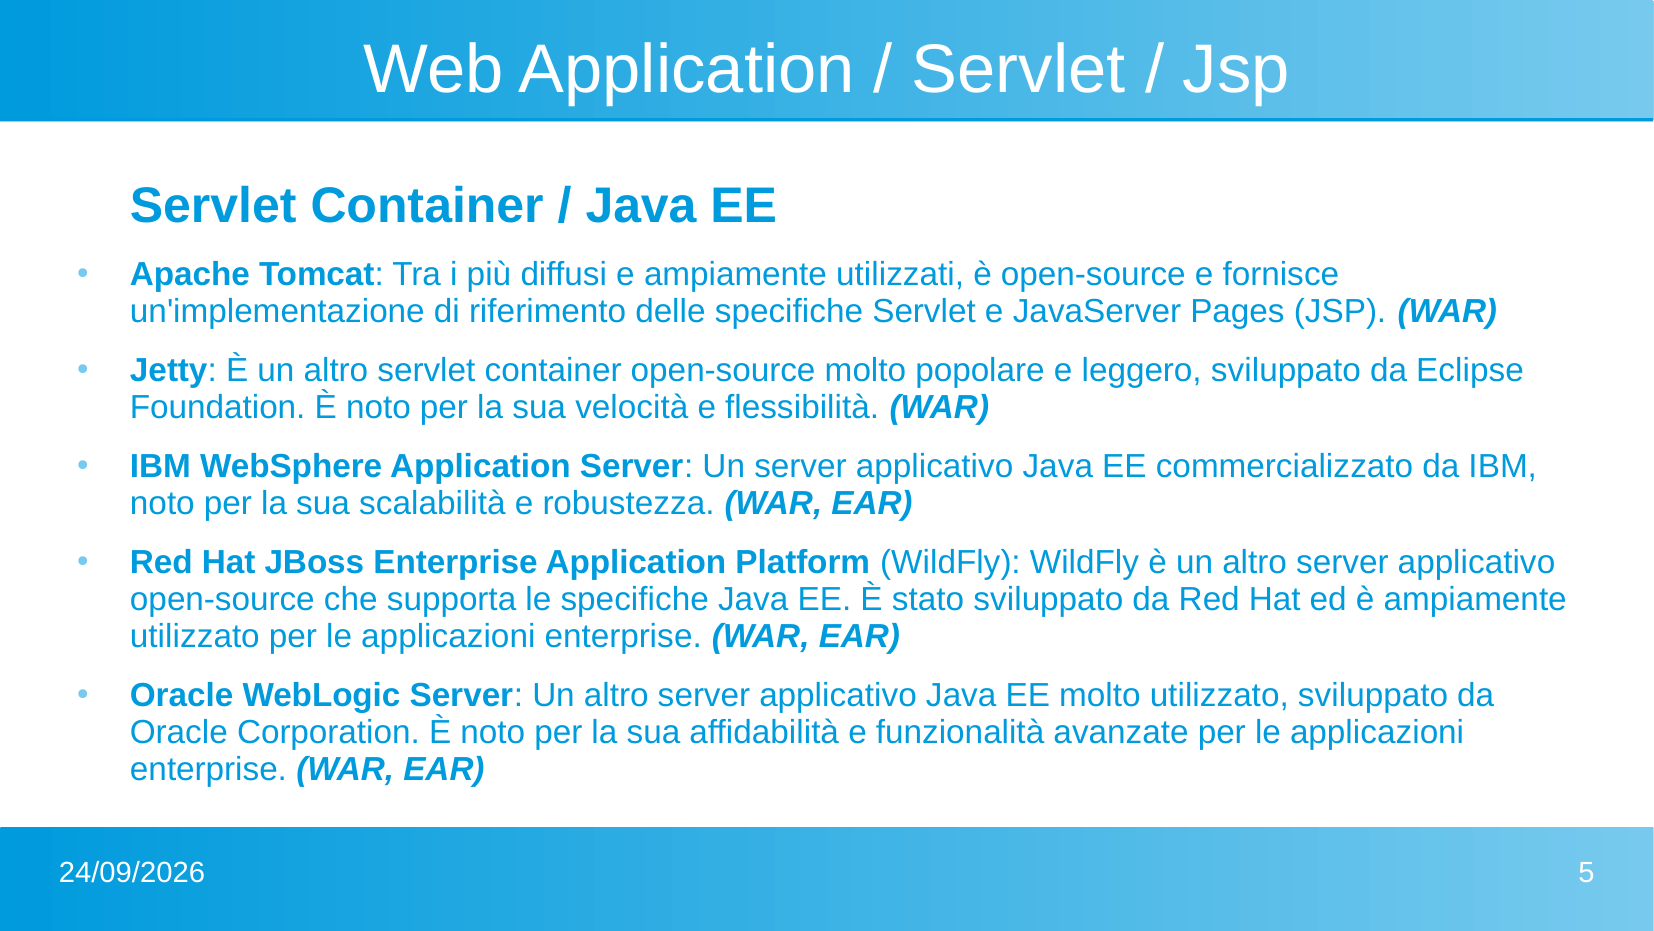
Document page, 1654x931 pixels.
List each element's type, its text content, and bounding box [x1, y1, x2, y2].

title Web Application / Servlet / Jsp [59, 29, 1595, 108]
list Servlet Container / Java EE Apache Tomcat: Tra i più diffusi e ampiamente utilizzati, è open-source e fornisce un'implementazione di riferimento delle specifiche Servlet e JavaServer Pages (JSP). (WAR) Jetty: È un altro servlet container open-source molto popolare e leggero, sviluppato da Eclipse Foundation. È noto per la sua velocità e flessibilità. (WAR) IBM WebSphere Application Server: Un server applicativo Java EE commercializzato da IBM, noto per la sua scalabilità e robustezza. (WAR, EAR) Red Hat JBoss Enterprise Application Platform (WildFly): WildFly è un altro server applicativo open-source che supporta le specifiche Java EE. È stato sviluppato da Red Hat ed è ampiamente utilizzato per le applicazioni enterprise. (WAR, EAR) Oracle WebLogic Server: Un altro server applicativo Java EE molto utilizzato, sviluppato da Oracle Corporation. È noto per la sua affidabilità e funzionalità avanzate per le applicazioni enterprise. (WAR, EAR) [59, 177, 1595, 768]
